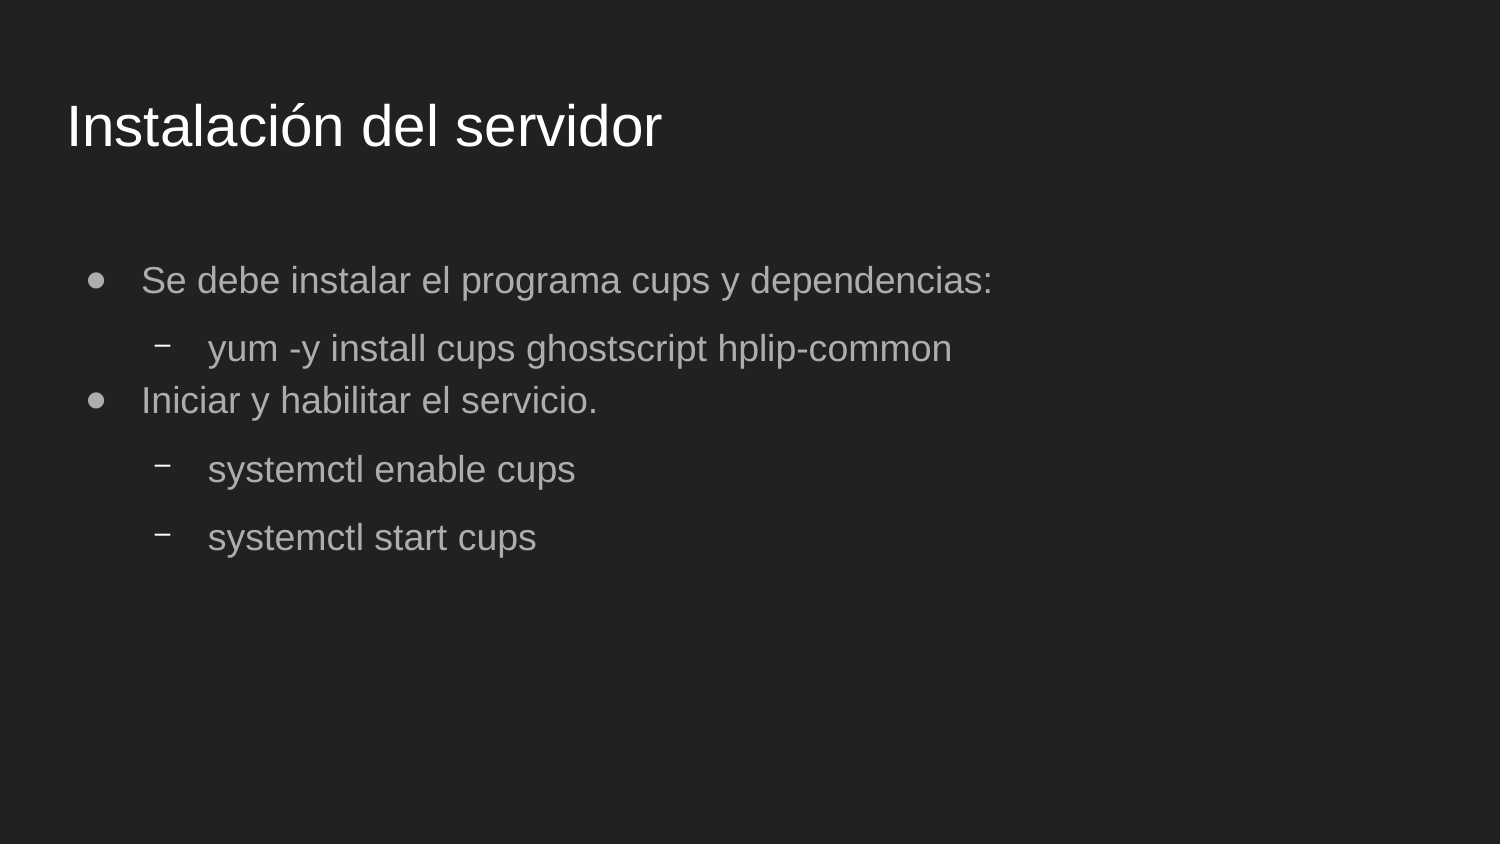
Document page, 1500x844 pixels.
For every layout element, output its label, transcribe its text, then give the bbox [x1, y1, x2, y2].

list Se debe instalar el programa cups y dependencias: yum -y install cups ghostscript hplip-common Iniciar y habilitar el servicio. systemctl enable cups systemctl start cups [51, 189, 1261, 750]
title Instalación del servidor [51, 72, 1449, 167]
